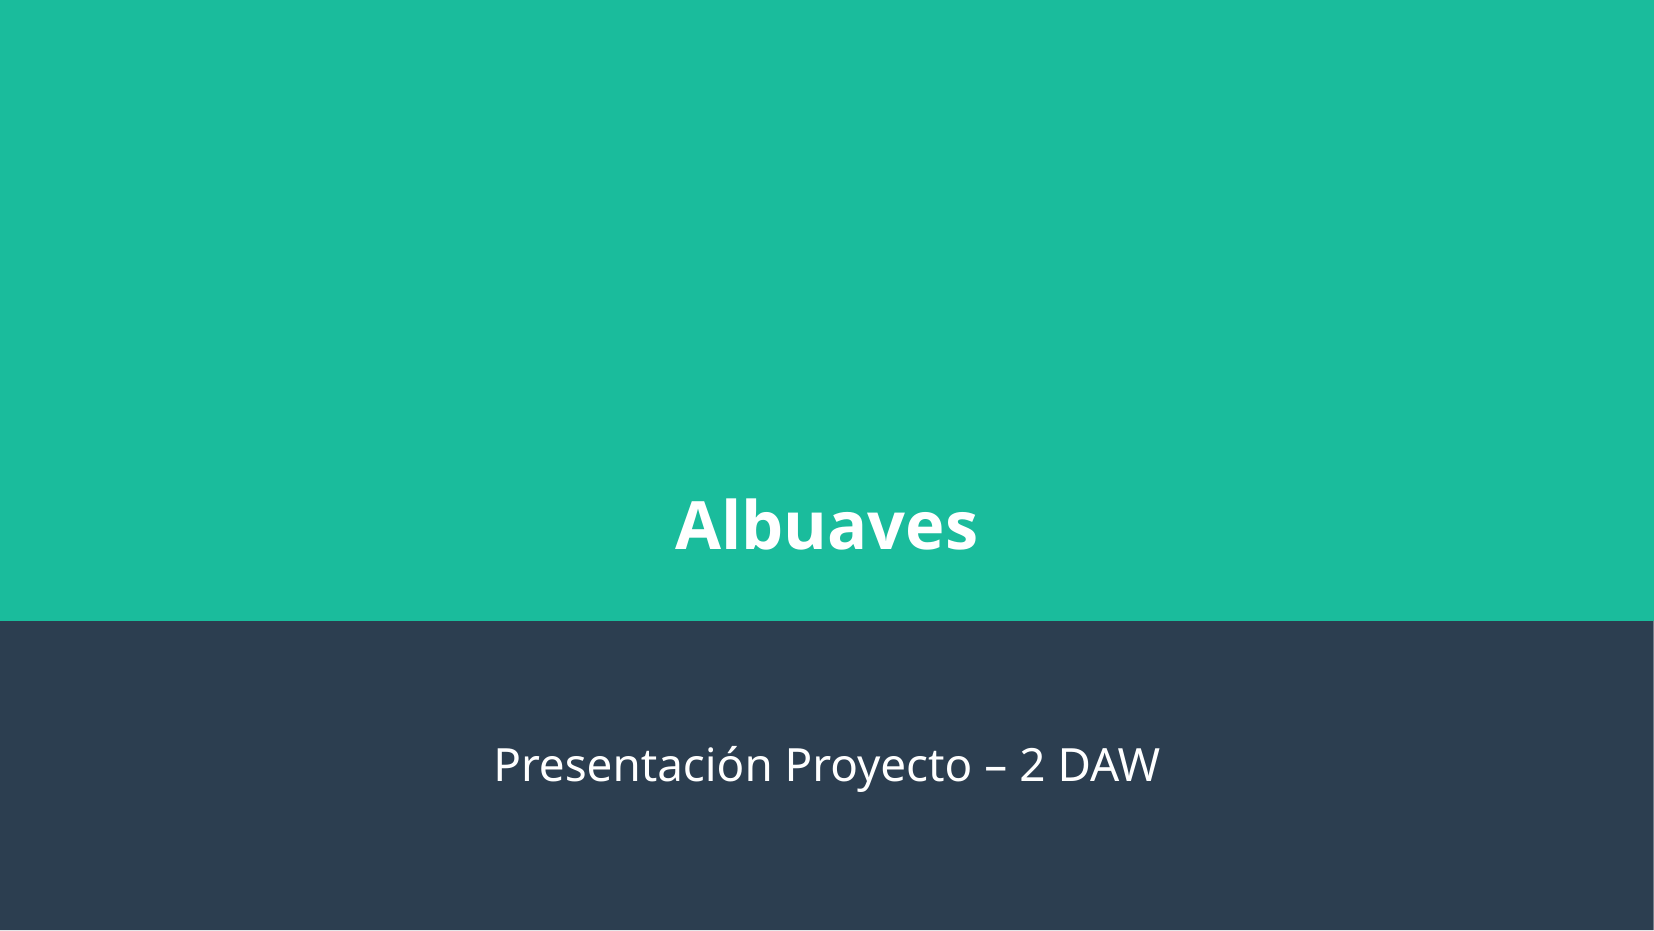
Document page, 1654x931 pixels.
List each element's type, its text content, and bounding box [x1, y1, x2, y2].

title Albuaves [59, 465, 1595, 583]
subtitle Presentación Proyecto – 2 DAW [59, 642, 1595, 886]
